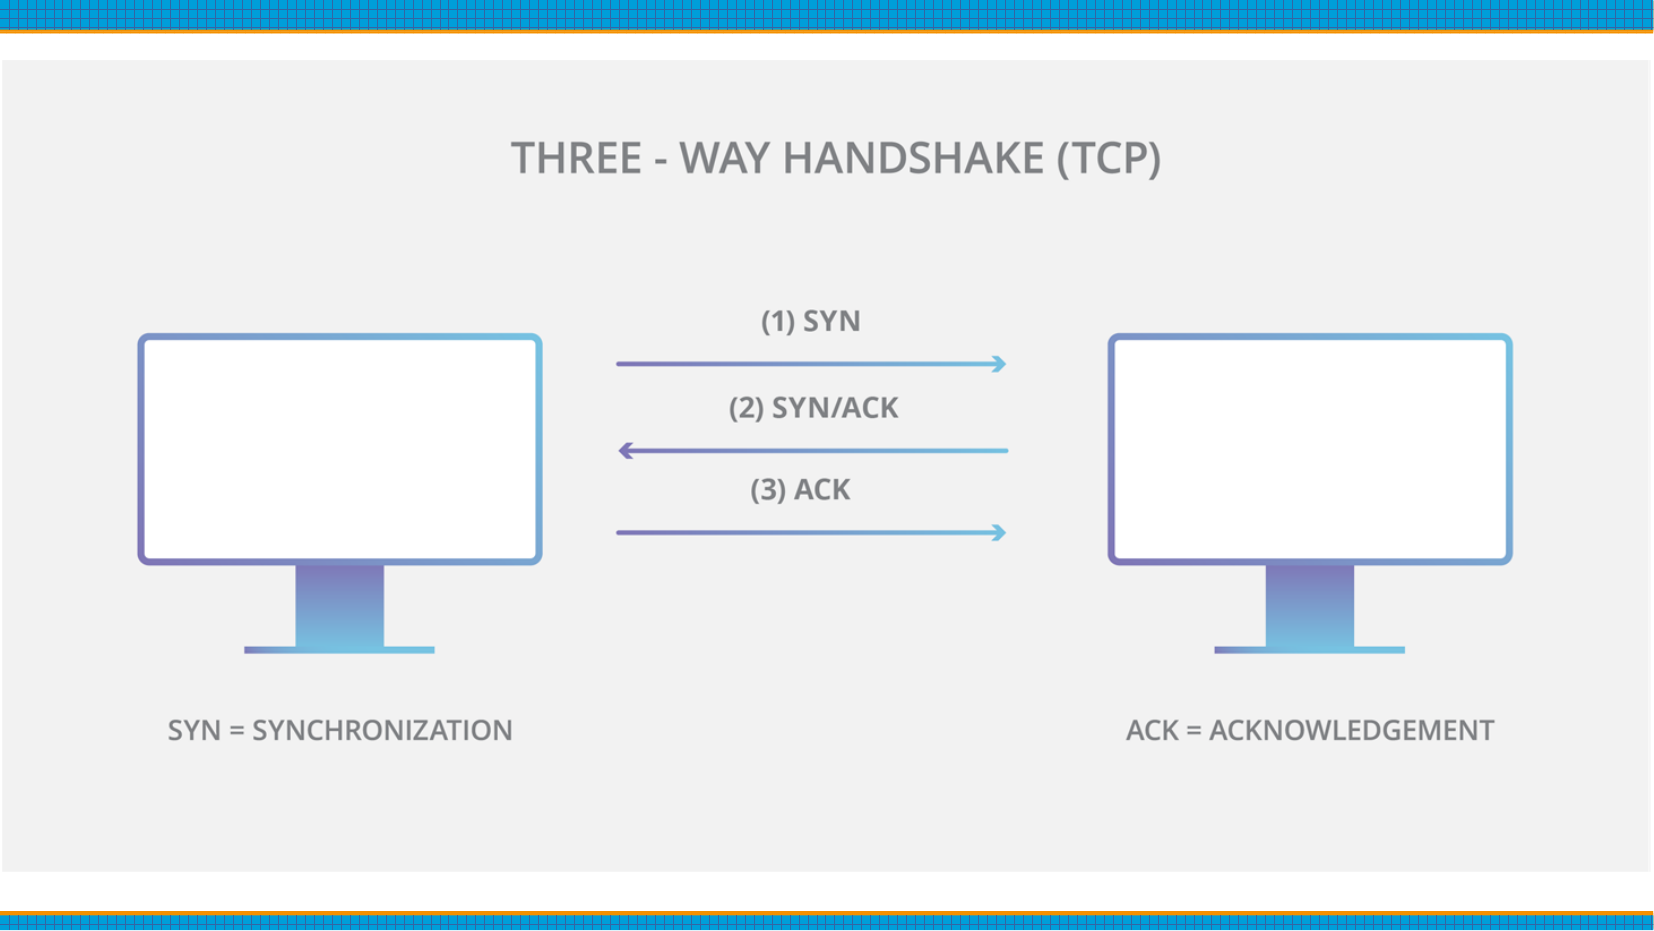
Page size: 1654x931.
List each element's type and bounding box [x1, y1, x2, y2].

picture [0, 59, 1654, 873]
